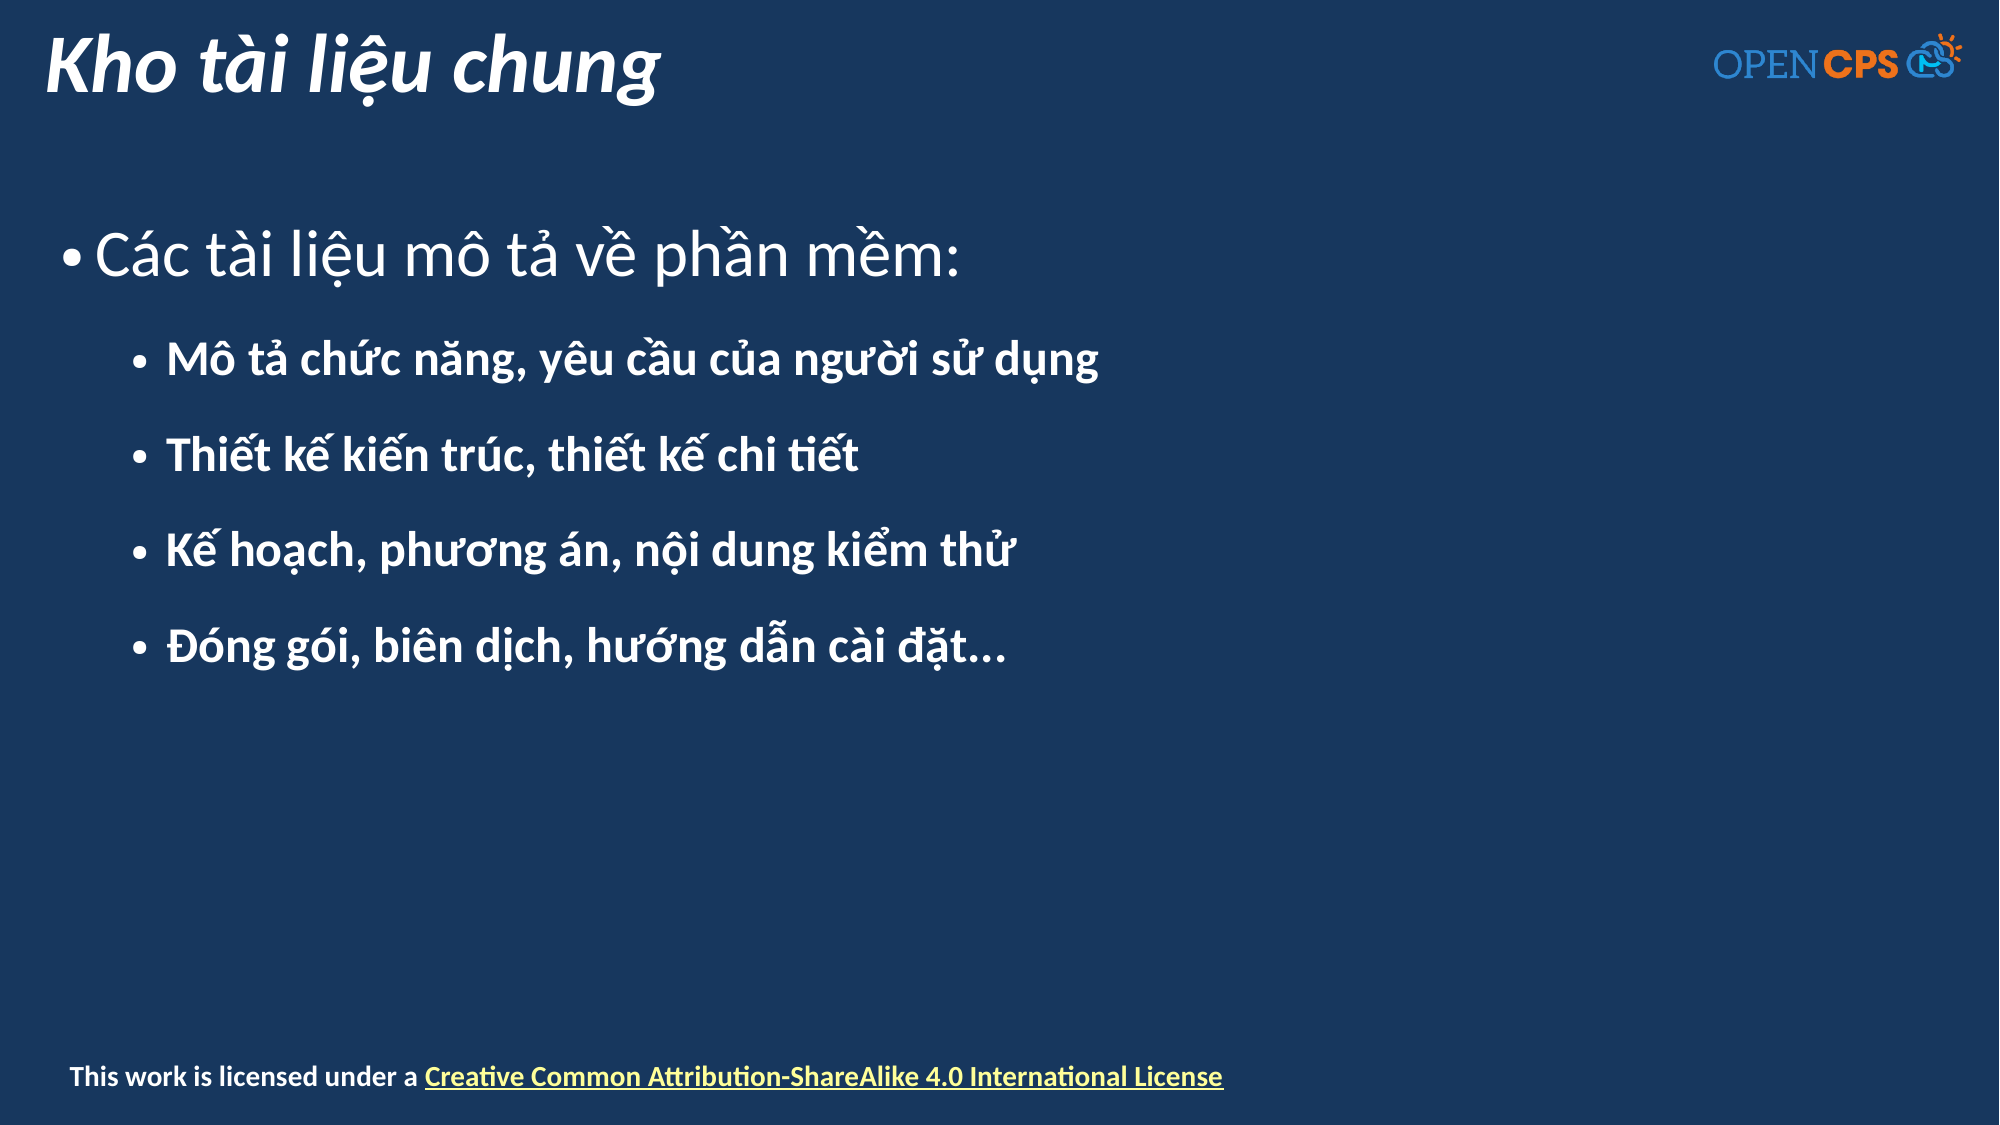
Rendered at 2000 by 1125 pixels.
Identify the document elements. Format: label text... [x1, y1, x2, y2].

text_box Các tài liệu mô tả về phần mềm: Mô tả chức năng, yêu cầu của người sử dụng Thiết kế kiến trúc, thiết kế chi tiết Kế hoạch, phương án, nội dung kiểm thử Đóng gói, biên dịch, hướng dẫn cài đặt... [60, 226, 1921, 991]
text_box This work is licensed under a Creative Common Attribution-ShareAlike 4.0 International License [54, 1049, 1239, 1100]
text_box Kho tài liệu chung [45, 29, 1501, 136]
picture [1709, 29, 1966, 85]
